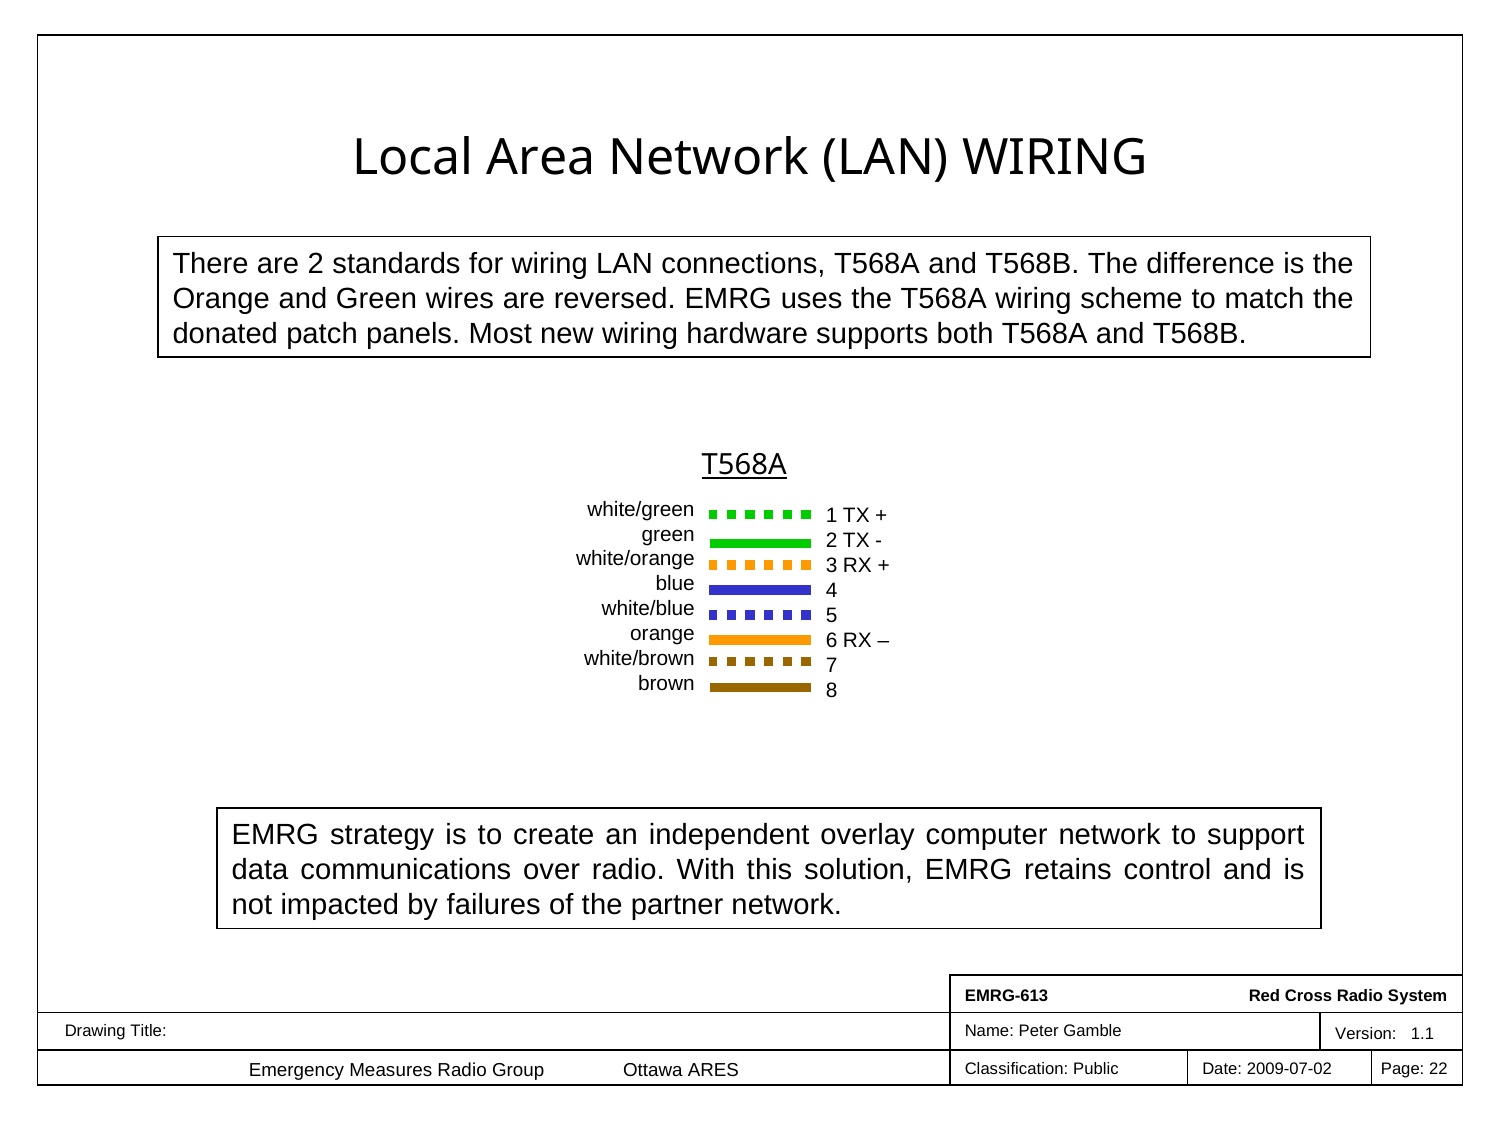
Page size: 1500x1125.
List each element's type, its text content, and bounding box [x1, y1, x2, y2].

text_box 1 TX + 2 TX - 3 RX + 4 5 6 RX – 7 8 [811, 493, 905, 710]
text_box T568A [686, 437, 802, 489]
text_box There are 2 standards for wiring LAN connections, T568A and T568B. The difference is the Orange and Green wires are reversed. EMRG uses the T568A wiring scheme to match the donated patch panels. Most new wiring hardware supports both T568A and T568B. [157, 236, 1371, 357]
text_box white/green green white/orange blue white/blue orange white/brown brown [561, 487, 710, 703]
text_box Local Area Network (LAN) WIRING [337, 117, 1164, 193]
text_box Page: <number> [1362, 1049, 1463, 1086]
text_box EMRG strategy is to create an independent overlay computer network to support data communications over radio. With this solution, EMRG retains control and is not impacted by failures of the partner network. [216, 807, 1322, 929]
text_box Emergency Measures Radio Group Ottawa ARES [50, 1049, 938, 1086]
